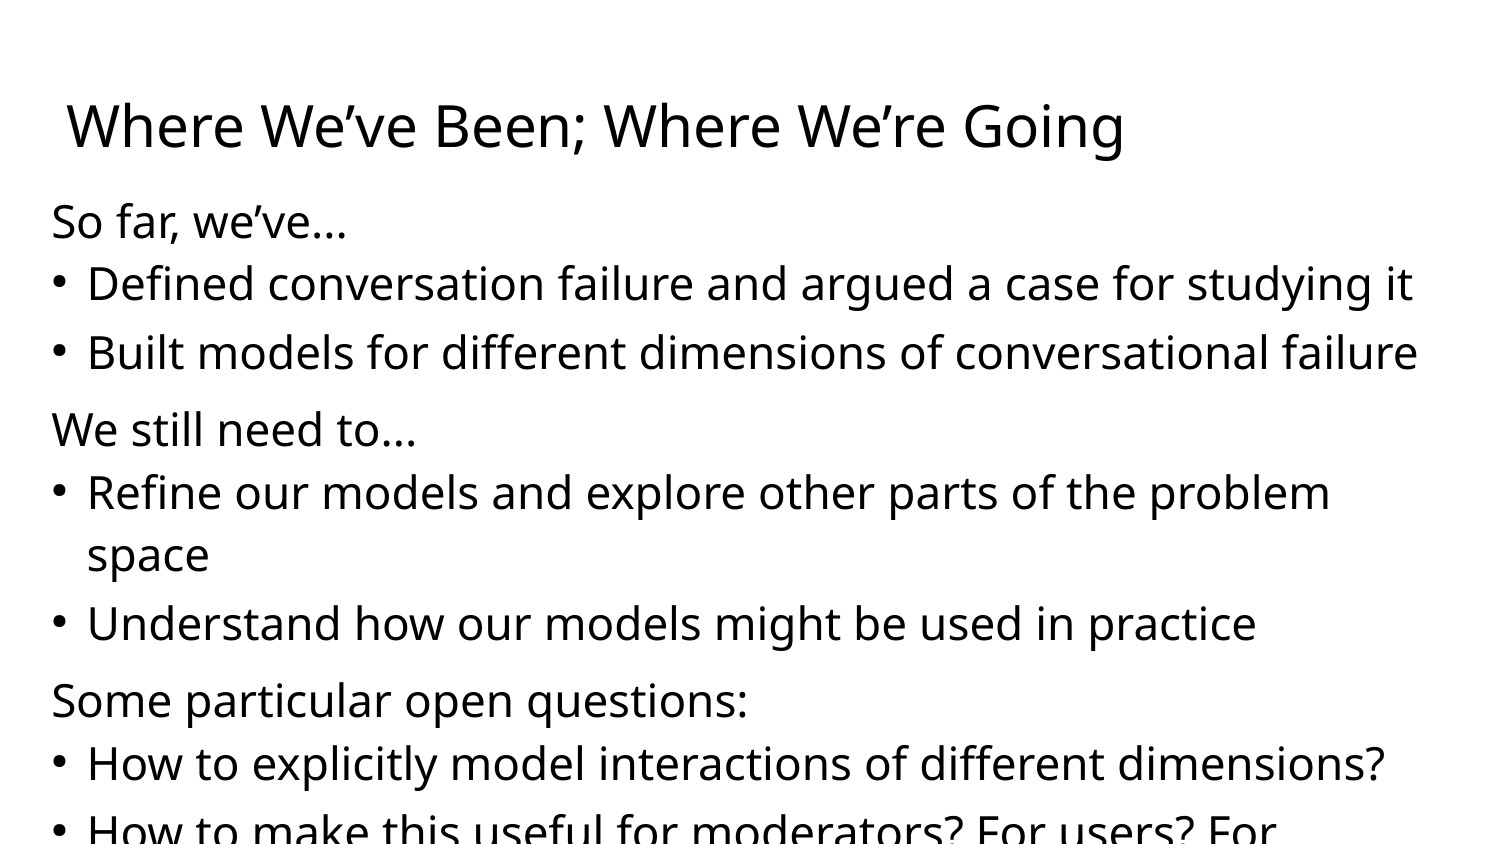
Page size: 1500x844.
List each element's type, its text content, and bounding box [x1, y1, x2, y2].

title Where We’ve Been; Where We’re Going [51, 74, 1450, 168]
text_box So far, we’ve... Defined conversation failure and argued a case for studying it Built models for different dimensions of conversational failure We still need to... Refine our models and explore other parts of the problem space Understand how our models might be used in practice Some particular open questions: How to explicitly model interactions of different dimensions? How to make this useful for moderators? For users? For others? How to best measure impact on platforms/society? [51, 189, 1449, 830]
